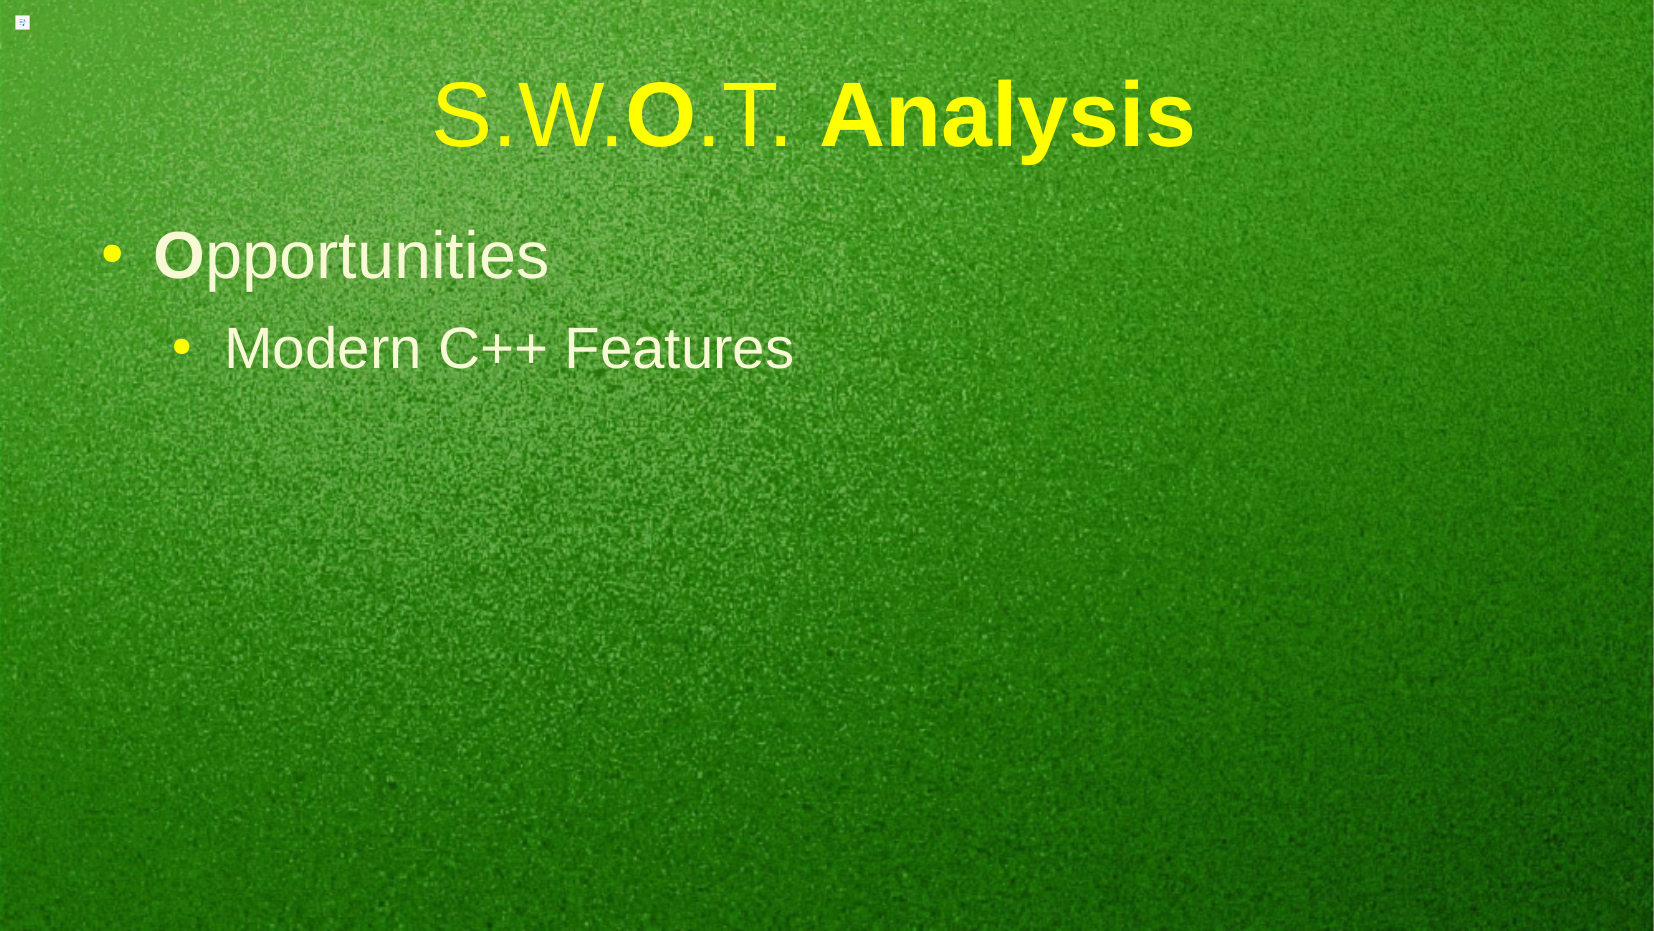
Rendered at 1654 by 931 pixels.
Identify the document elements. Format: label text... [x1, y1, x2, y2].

picture [0, 0, 1654, 931]
list Opportunities Modern C++ Features [82, 217, 1571, 758]
title S.W.O.T. Analysis [82, 37, 1571, 193]
text_box [15, 15, 31, 31]
